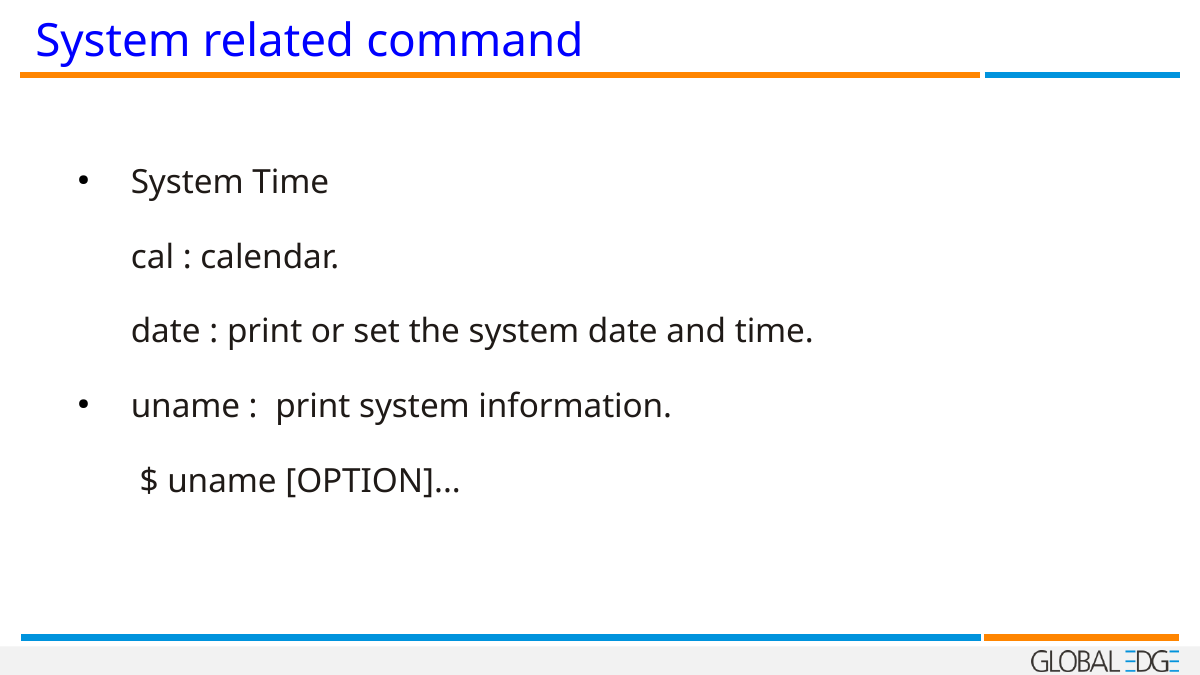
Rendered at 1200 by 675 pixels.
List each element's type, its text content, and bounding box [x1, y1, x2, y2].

picture [1031, 650, 1179, 672]
title System related command [35, 11, 1111, 66]
list System Time cal : calendar. date : print or set the system date and time. uname : print system information. $ uname [OPTION]... [60, 157, 1140, 550]
